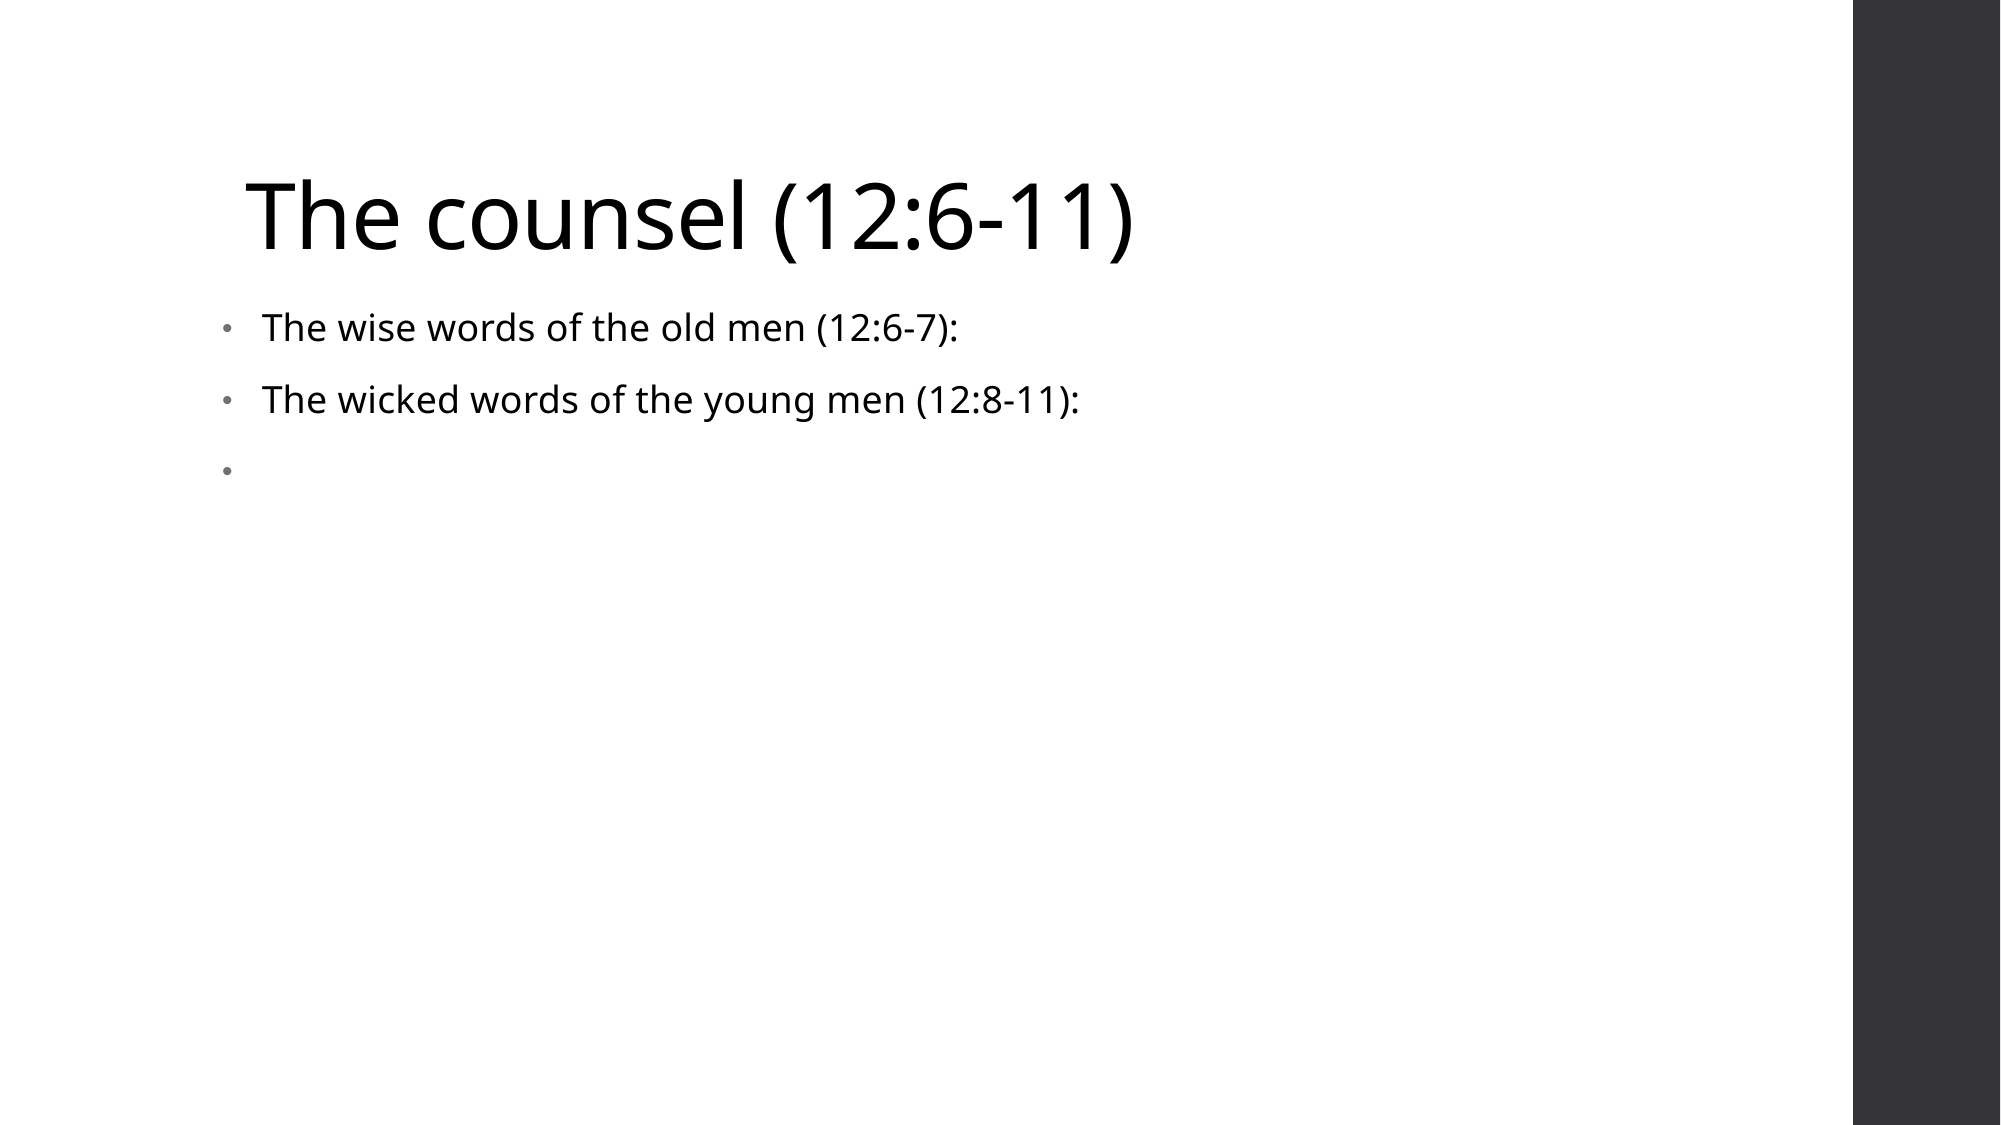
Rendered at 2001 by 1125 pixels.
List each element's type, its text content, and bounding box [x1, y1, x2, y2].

list The wise words of the old men (12:6-7): The wicked words of the young men (12:8-11): [206, 299, 1617, 1014]
title The counsel (12:6-11) [206, 60, 1797, 278]
